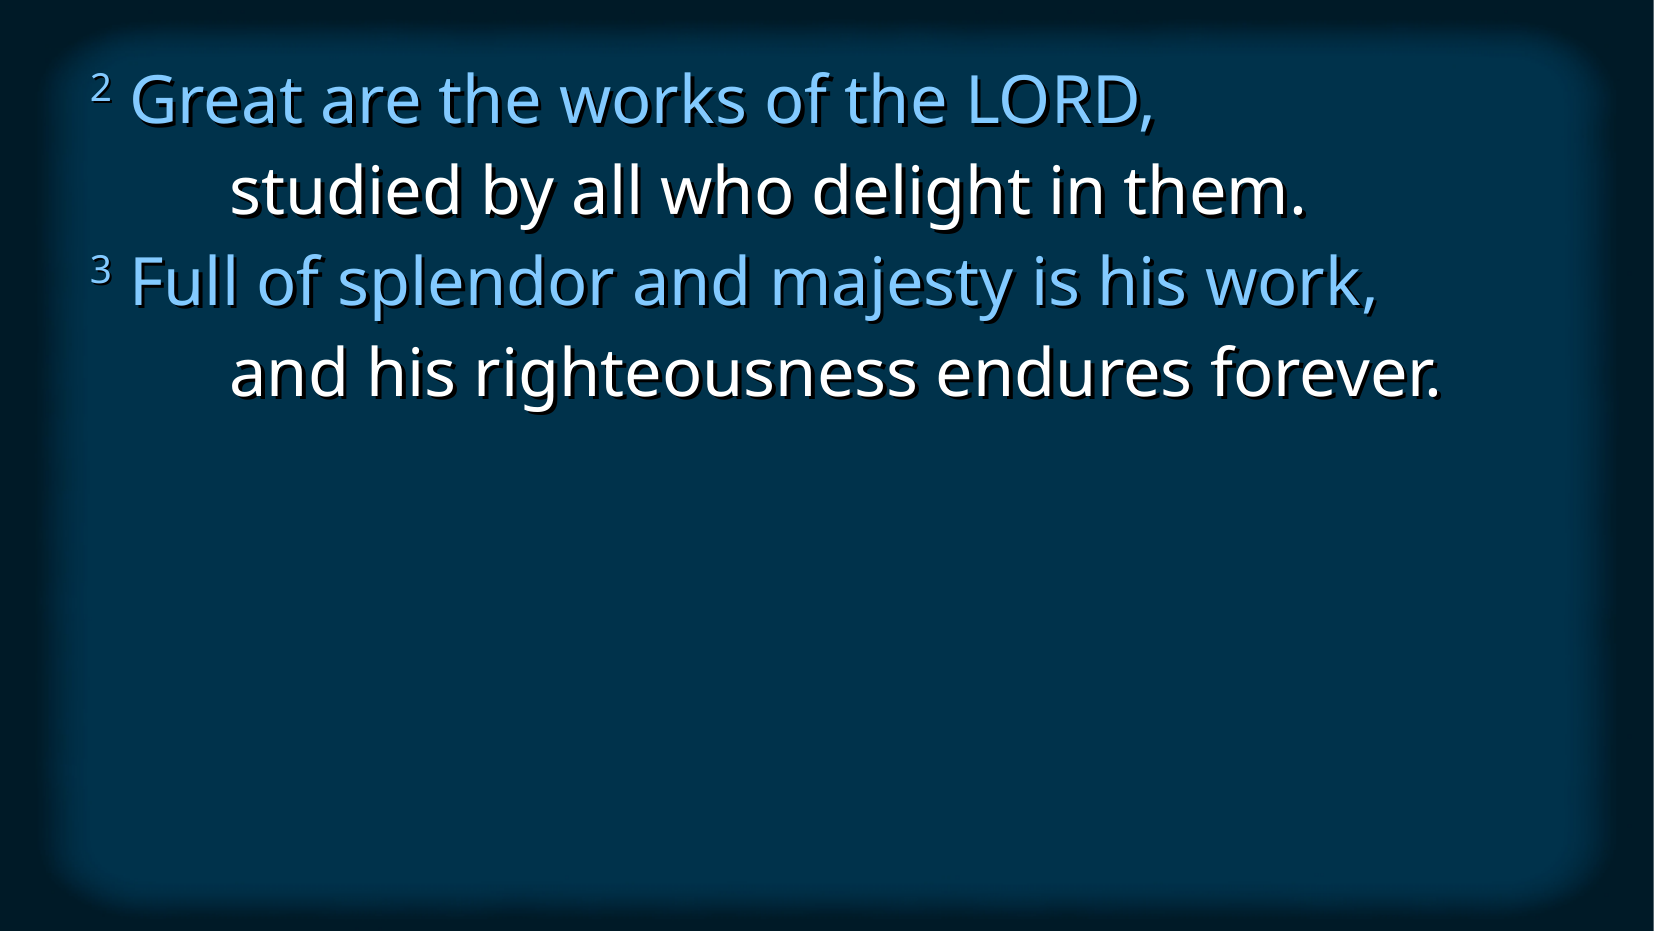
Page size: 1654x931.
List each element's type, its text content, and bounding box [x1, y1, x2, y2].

picture [0, 0, 1654, 931]
text_box 2 Great are the works of the LORD, studied by all who delight in them. 3 Full of splendor and majesty is his work, and his righteousness endures forever. [75, 45, 1576, 415]
